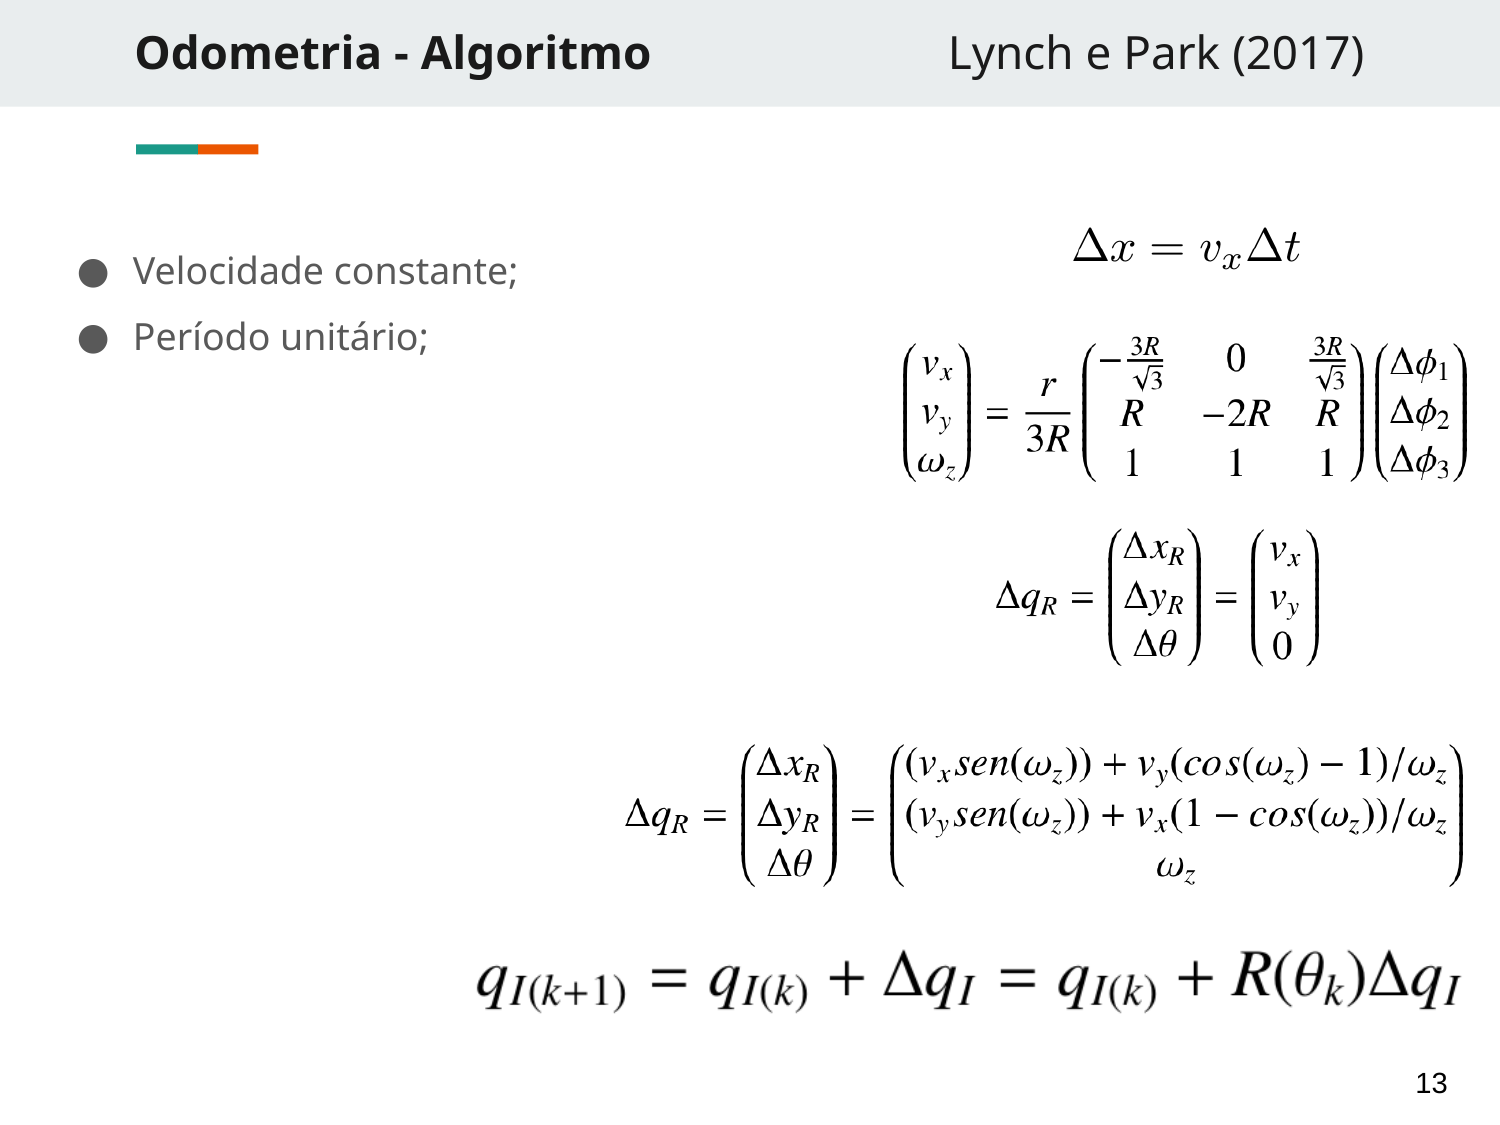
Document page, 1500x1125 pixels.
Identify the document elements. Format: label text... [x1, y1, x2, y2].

picture [1046, 205, 1343, 292]
title Odometria - Algoritmo [119, 8, 773, 126]
picture [615, 709, 1473, 907]
list Velocidade constante; Período unitário; [42, 231, 742, 390]
title Lynch e Park (2017) [773, 8, 1500, 126]
picture [992, 522, 1321, 681]
picture [469, 936, 1473, 1023]
slide_number 13 [1400, 1038, 1491, 1125]
picture [873, 316, 1473, 498]
